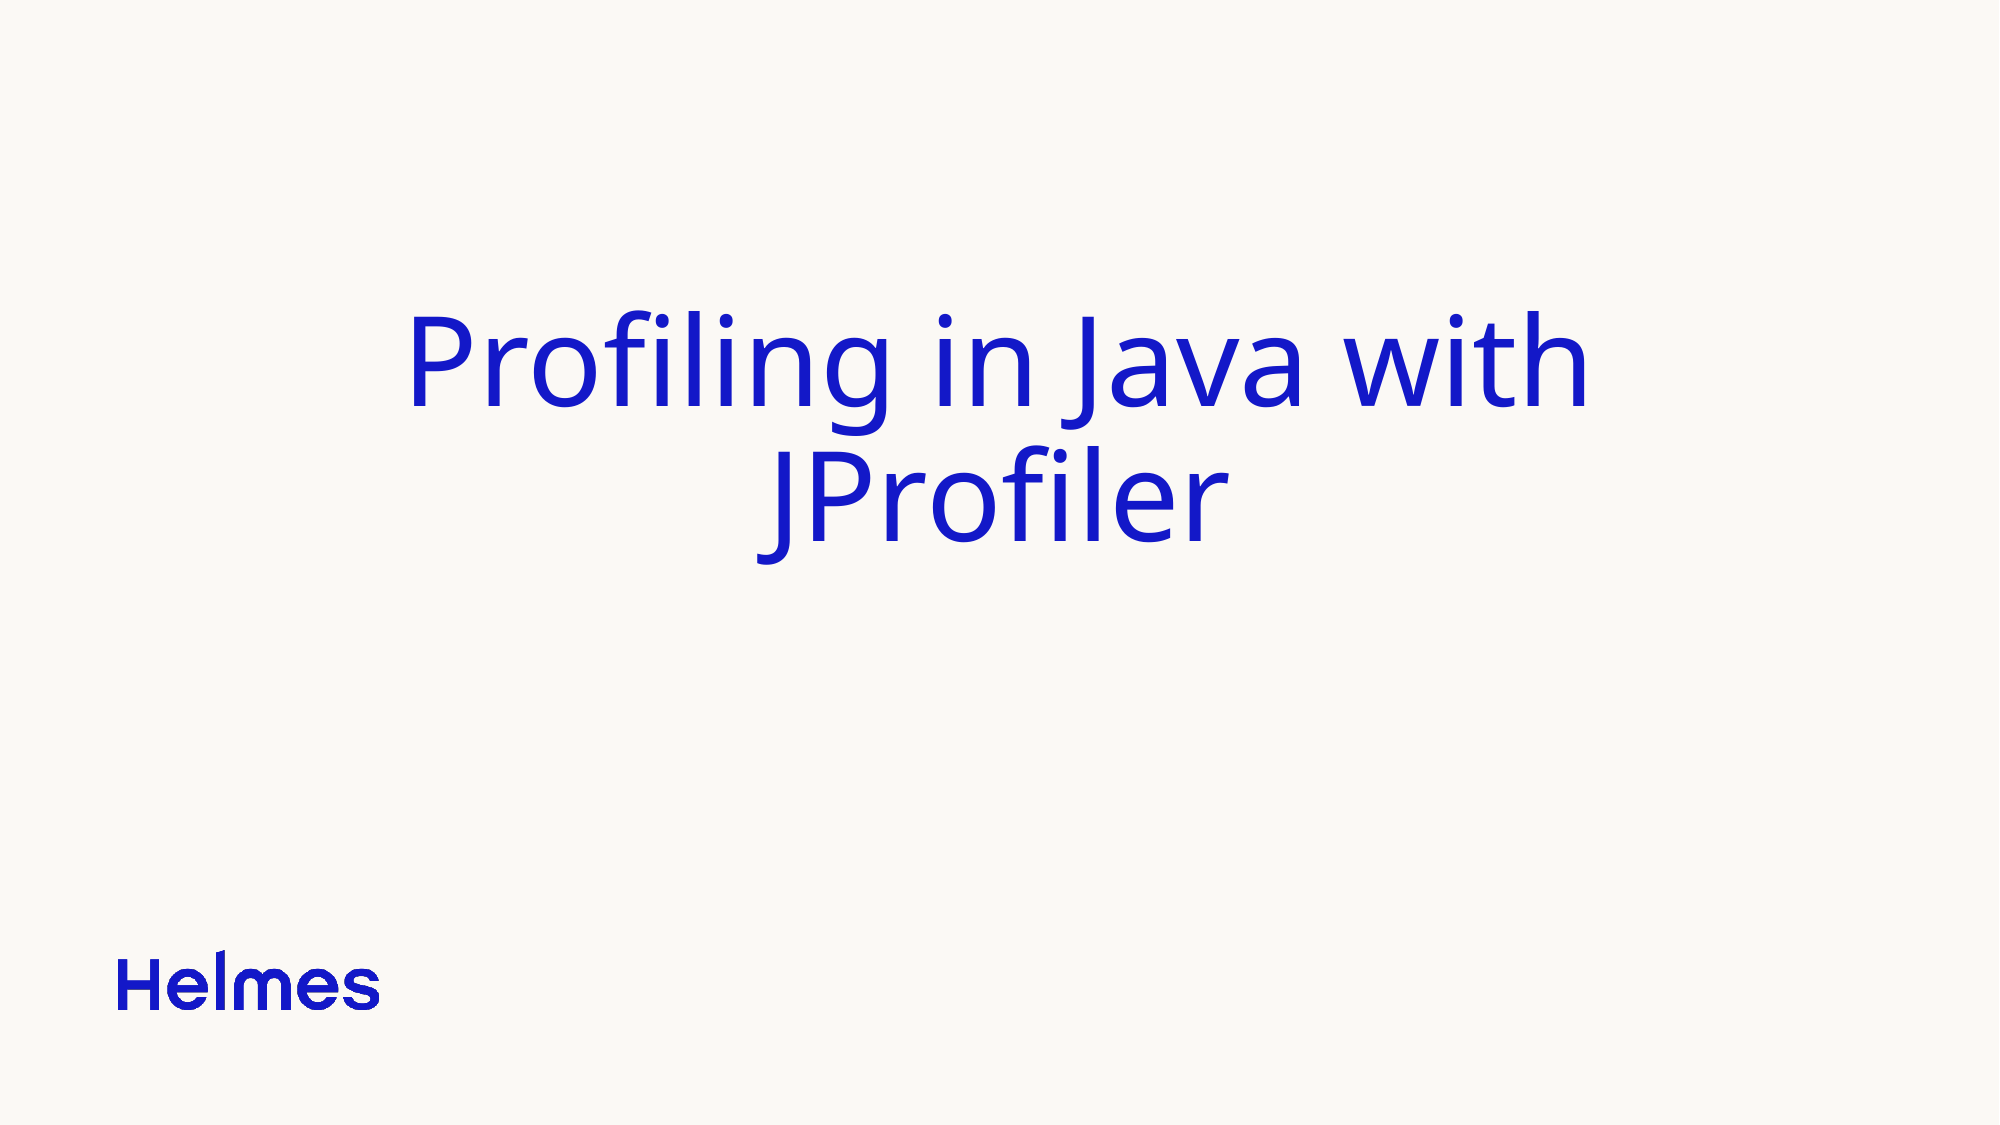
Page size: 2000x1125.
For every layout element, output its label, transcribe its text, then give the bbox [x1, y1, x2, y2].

text_box Profiling in Java with JProfiler [249, 184, 1749, 576]
picture [118, 950, 379, 1010]
